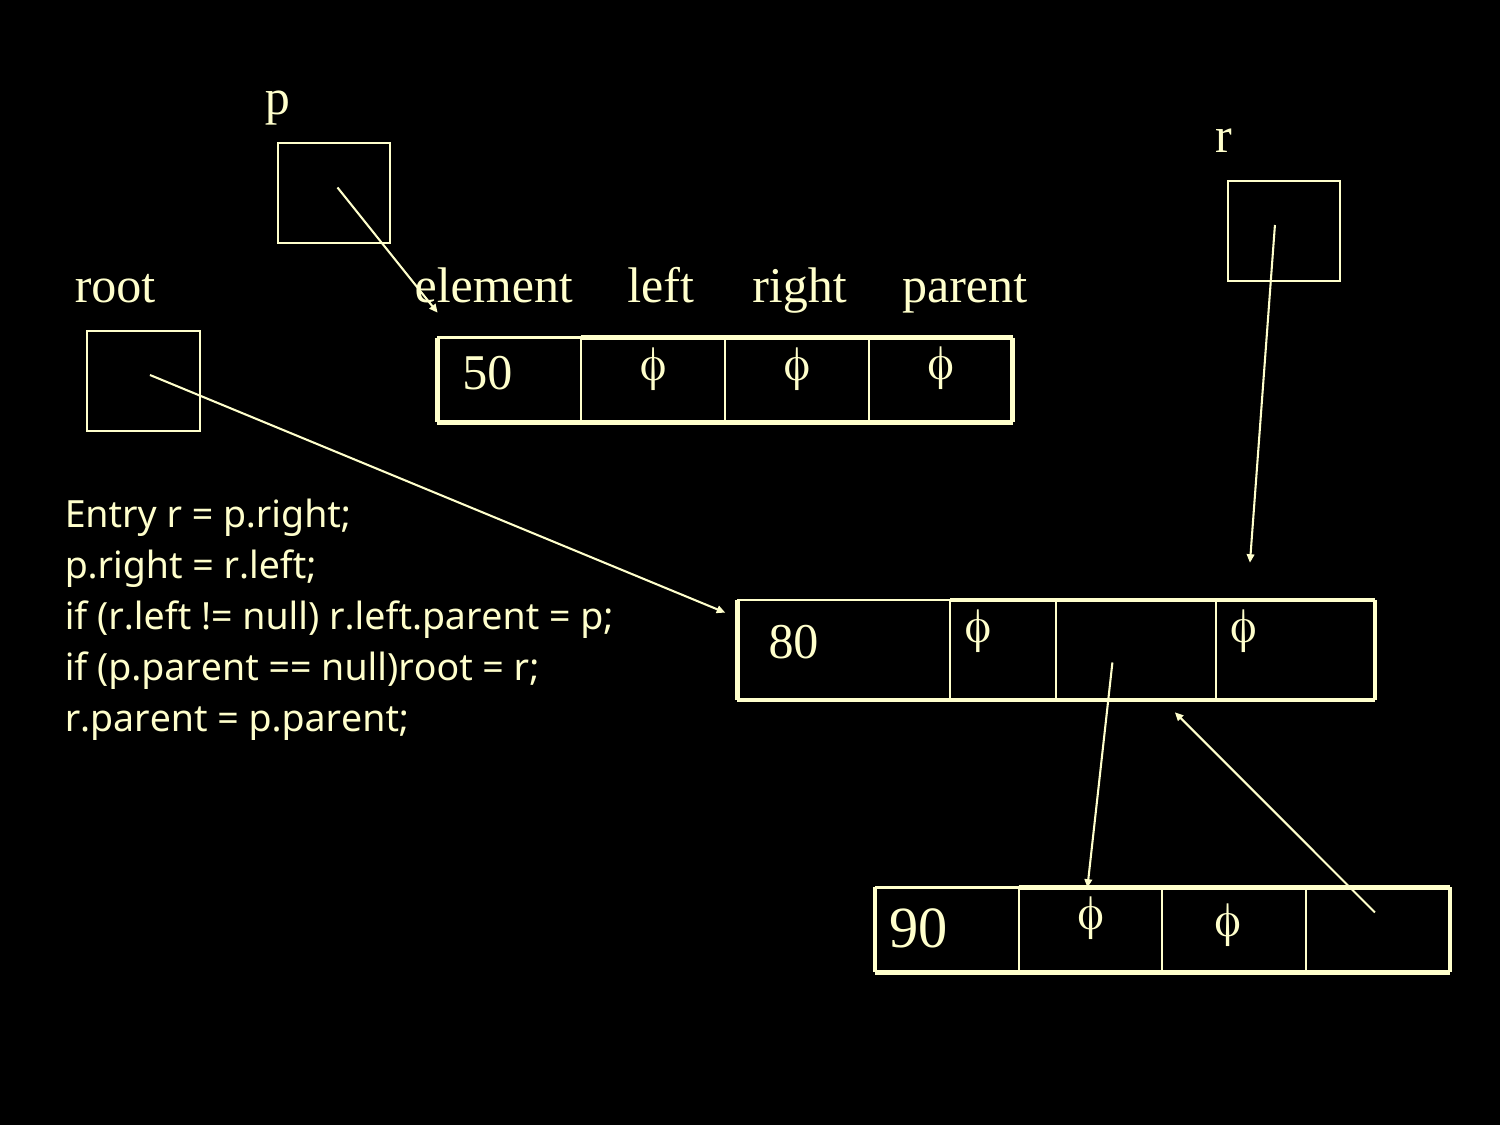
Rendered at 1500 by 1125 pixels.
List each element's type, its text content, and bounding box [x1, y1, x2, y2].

text_box  [912, 337, 969, 399]
text_box element [399, 249, 589, 321]
text_box  [582, 340, 724, 420]
text_box root [59, 249, 171, 321]
text_box  [1199, 894, 1256, 956]
text_box 80 [753, 606, 834, 678]
text_box  [726, 340, 868, 420]
text_box Entry r = p.right; p.right = r.left; if (r.left != null) r.left.parent = p; if (p.parent == null)root = r; r.parent = p.parent; [50, 480, 629, 751]
text_box parent [887, 249, 1043, 321]
text_box 50 [447, 337, 528, 409]
text_box 90 [877, 889, 1018, 970]
text_box  [1062, 887, 1119, 949]
text_box r [1200, 99, 1247, 171]
text_box  [1217, 602, 1373, 698]
text_box right [737, 249, 862, 321]
text_box left [612, 249, 710, 321]
text_box  [951, 602, 1055, 698]
text_box p [250, 62, 305, 134]
